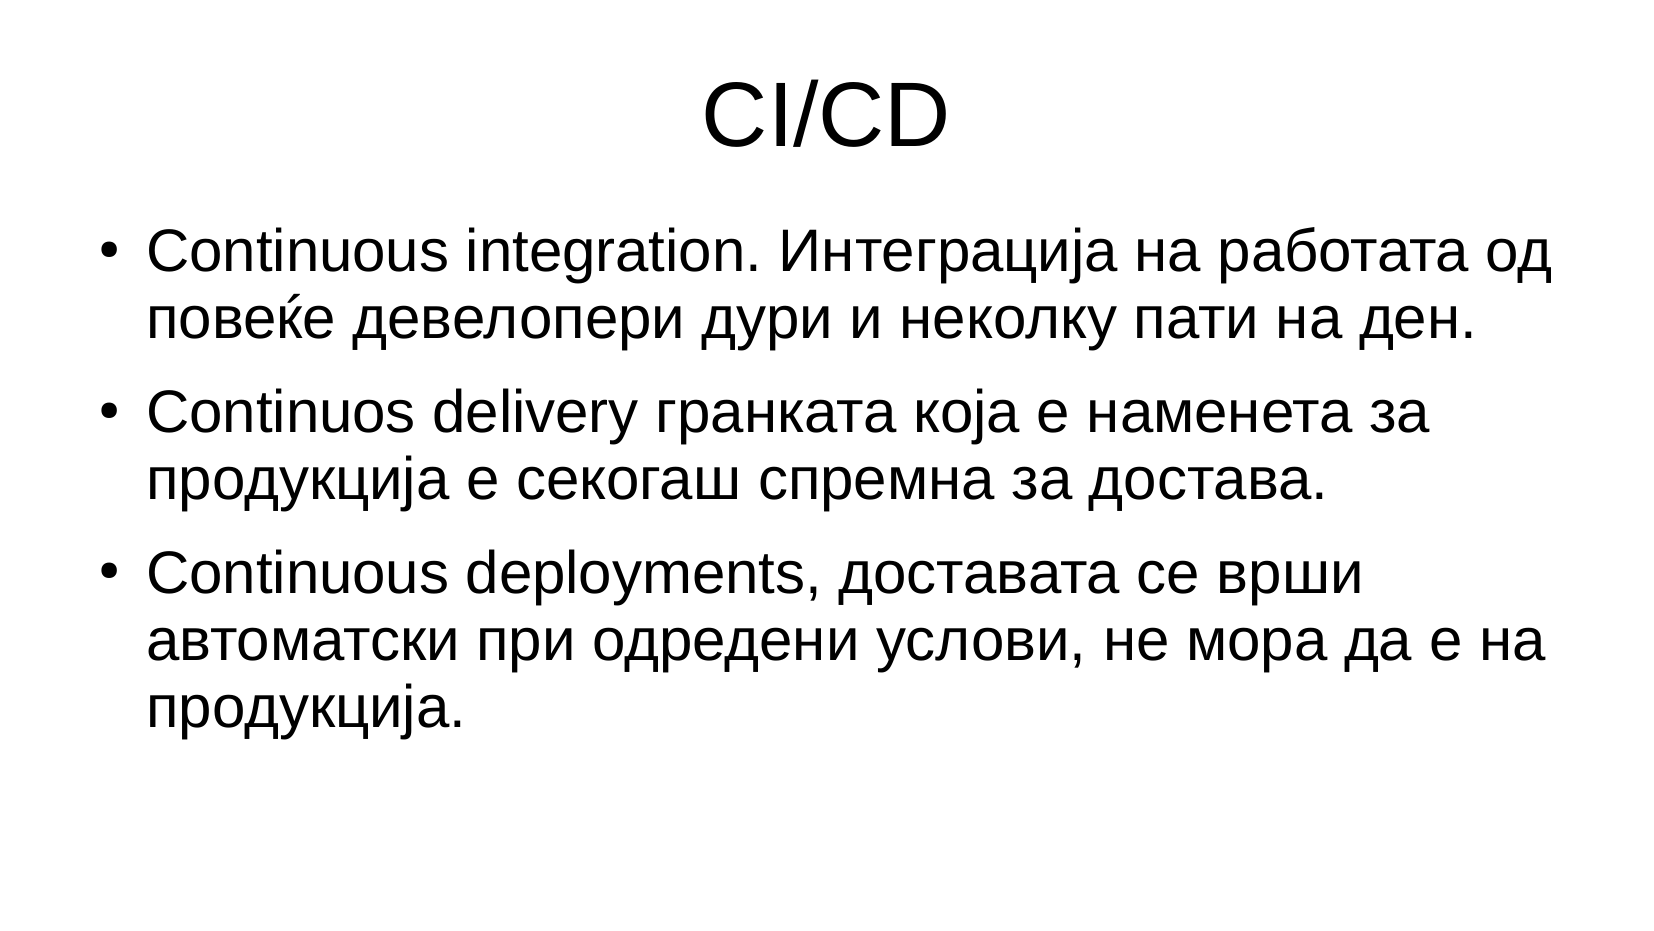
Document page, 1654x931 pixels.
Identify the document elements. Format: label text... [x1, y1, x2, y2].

title CI/CD [82, 37, 1571, 193]
list Continuous integration. Интеграција на работата од повеќе девелопери дури и неколку пати на ден. Continuos delivery гранката која е наменета за продукција е секогаш спремна за достава. Continuous deployments, доставата се врши автоматски при одредени услови, не мора да е на продукција. [82, 217, 1571, 758]
